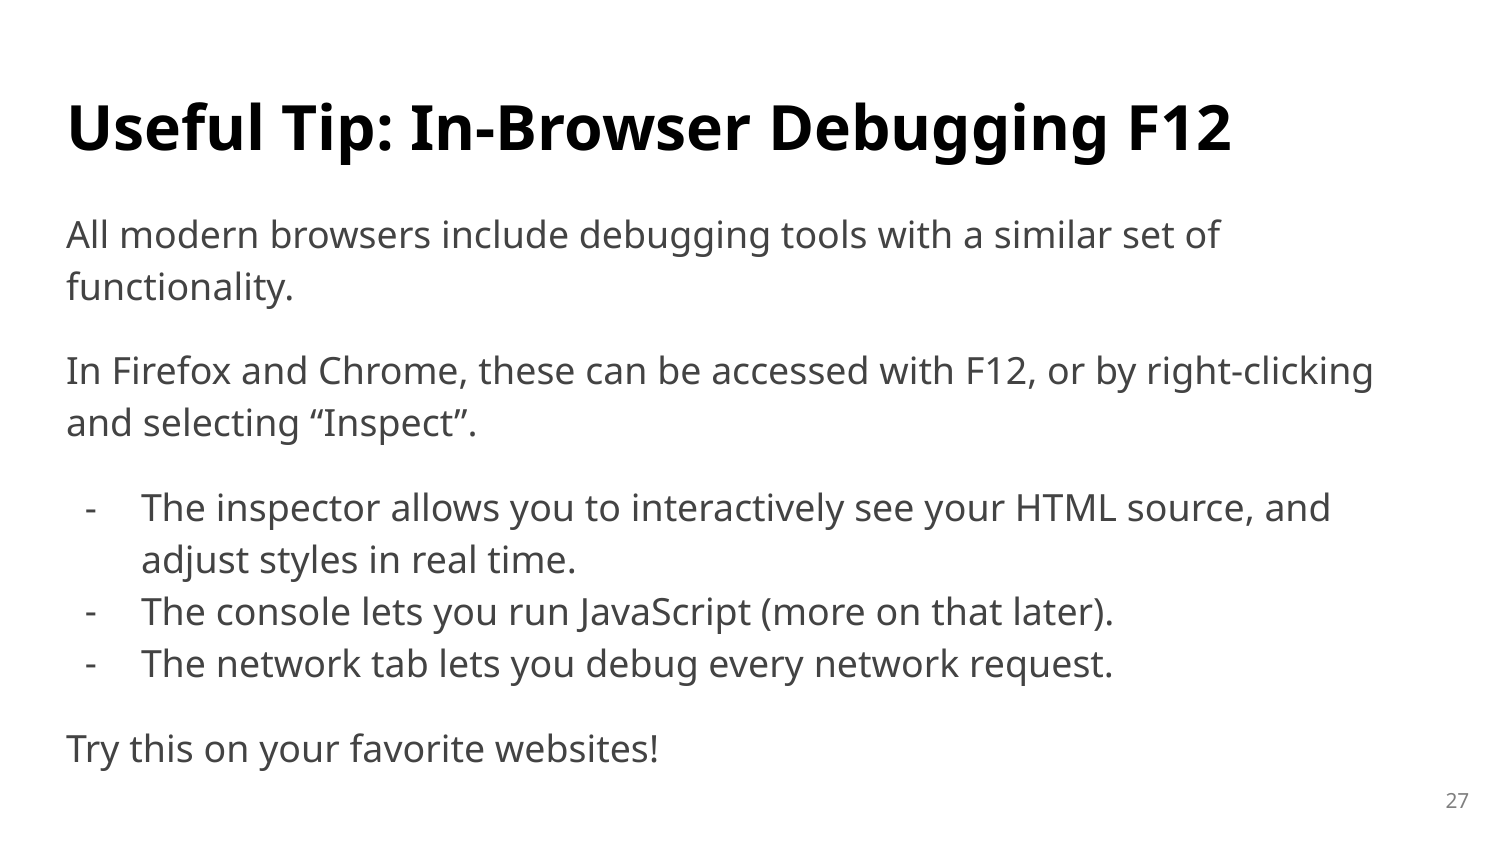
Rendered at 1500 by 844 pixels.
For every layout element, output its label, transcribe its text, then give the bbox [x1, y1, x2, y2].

title Useful Tip: In-Browser Debugging F12 [51, 72, 1449, 176]
slide_number <number> [1394, 769, 1484, 834]
list All modern browsers include debugging tools with a similar set of functionality. In Firefox and Chrome, these can be accessed with F12, or by right-clicking and selecting “Inspect”. The inspector allows you to interactively see your HTML source, and adjust styles in real time. The console lets you run JavaScript (more on that later). The network tab lets you debug every network request. Try this on your favorite websites! [51, 189, 1449, 750]
